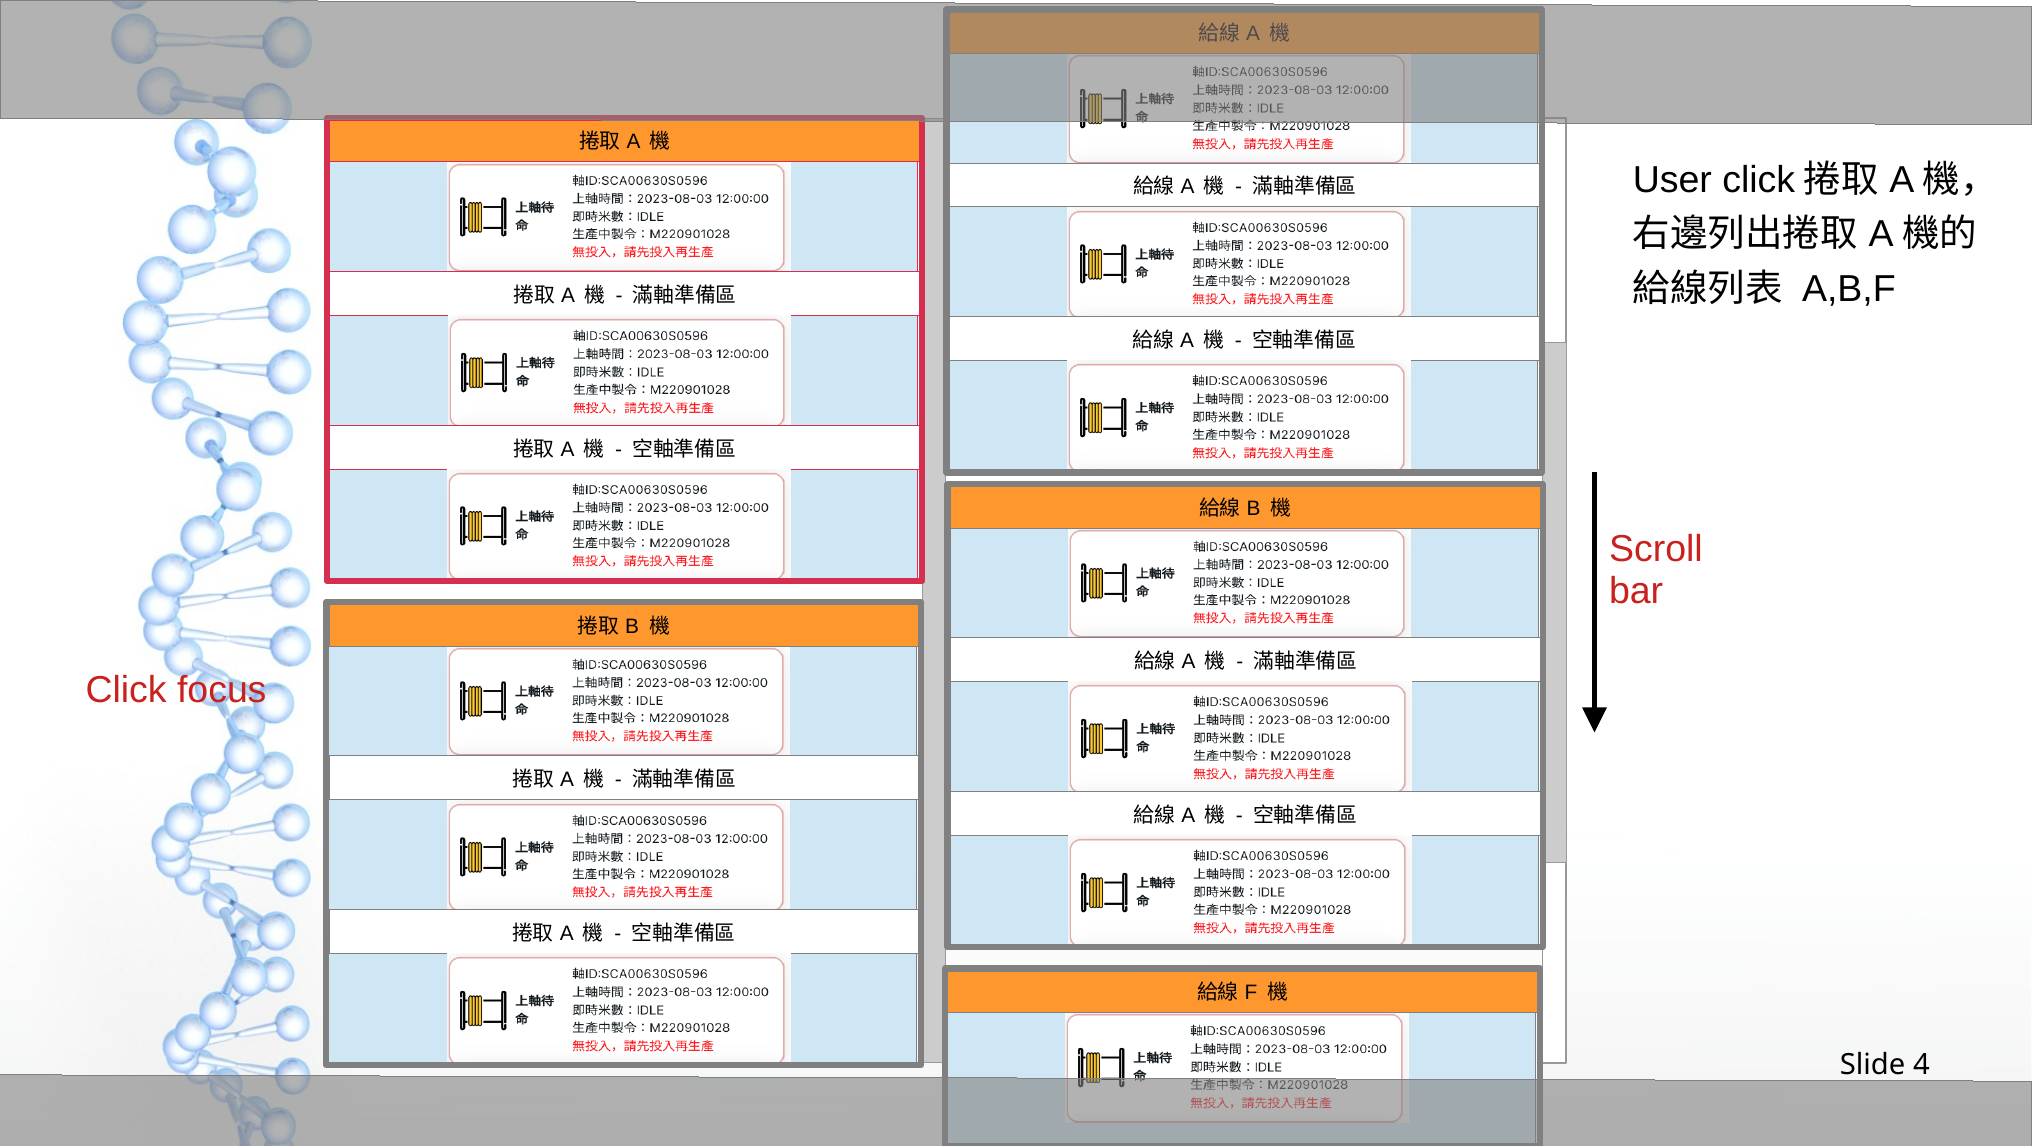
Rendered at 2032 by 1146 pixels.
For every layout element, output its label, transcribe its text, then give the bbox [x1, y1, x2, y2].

text_box User click捲取A機， 右邊列出捲取A機的給線列表 A,B,F [1618, 141, 2020, 304]
text_box [0, 0, 2032, 1146]
picture [946, 124, 2032, 1081]
text_box Click focus [70, 661, 326, 733]
picture [0, 119, 944, 1077]
picture [319, 0, 2032, 6]
text_box Scroll bar [1594, 519, 1749, 619]
